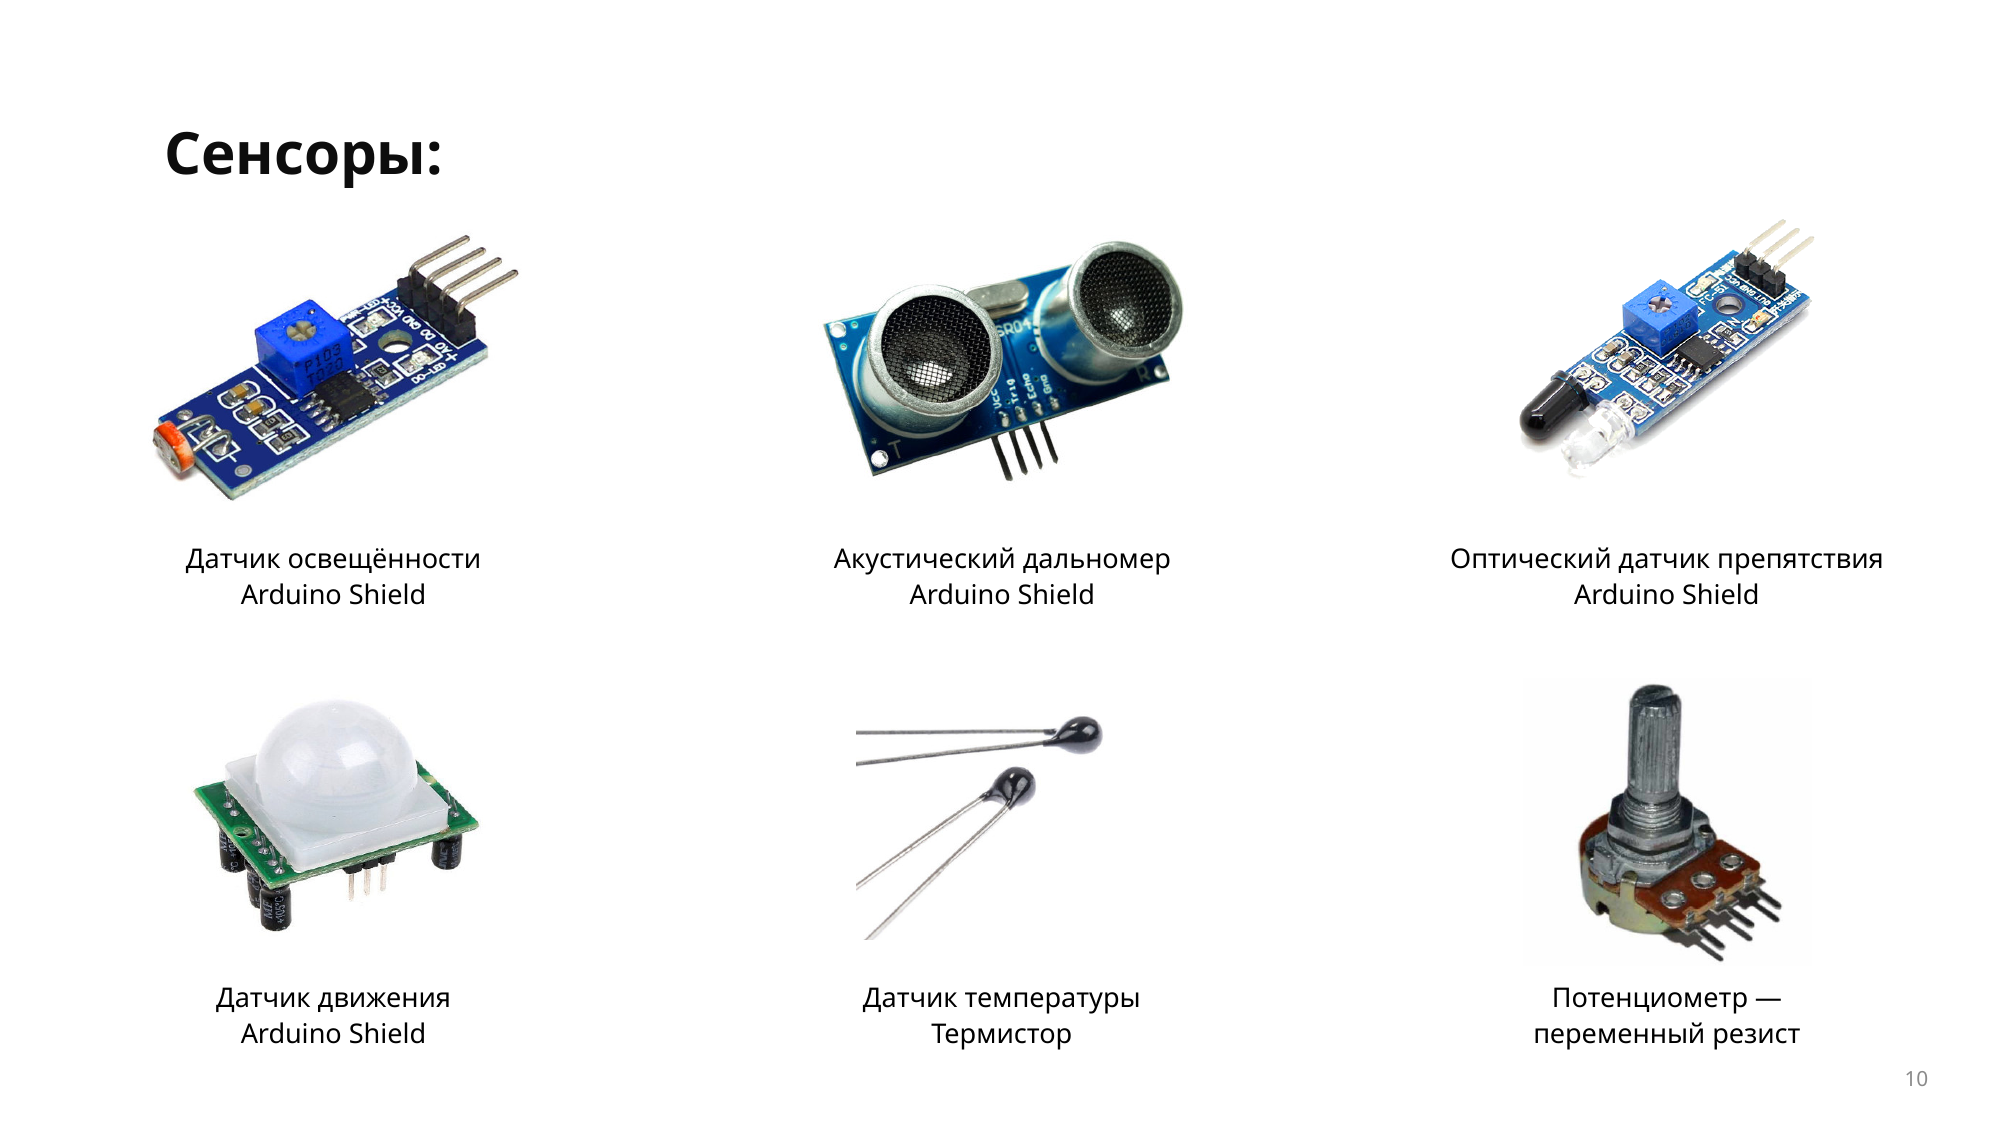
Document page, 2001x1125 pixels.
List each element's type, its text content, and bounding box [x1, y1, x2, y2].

text_box Датчик освещённости Arduino Shield [170, 530, 496, 618]
text_box Датчик движения Arduino Shield [201, 970, 466, 1057]
picture [810, 211, 1195, 505]
picture [1523, 678, 1812, 966]
slide_number <номер> [1832, 1034, 2000, 1125]
picture [1501, 210, 1833, 506]
text_box Оптический датчик препятствия Arduino Shield [1435, 530, 1899, 618]
text_box Акустический дальномер Arduino Shield [819, 530, 1186, 618]
text_box Сенсоры: [149, 108, 1850, 194]
text_box Потенциометр — переменный резист [1518, 970, 1816, 1057]
picture [148, 209, 522, 507]
text_box Датчик температуры Термистор [848, 970, 1156, 1057]
picture [856, 653, 1144, 940]
picture [178, 653, 489, 964]
